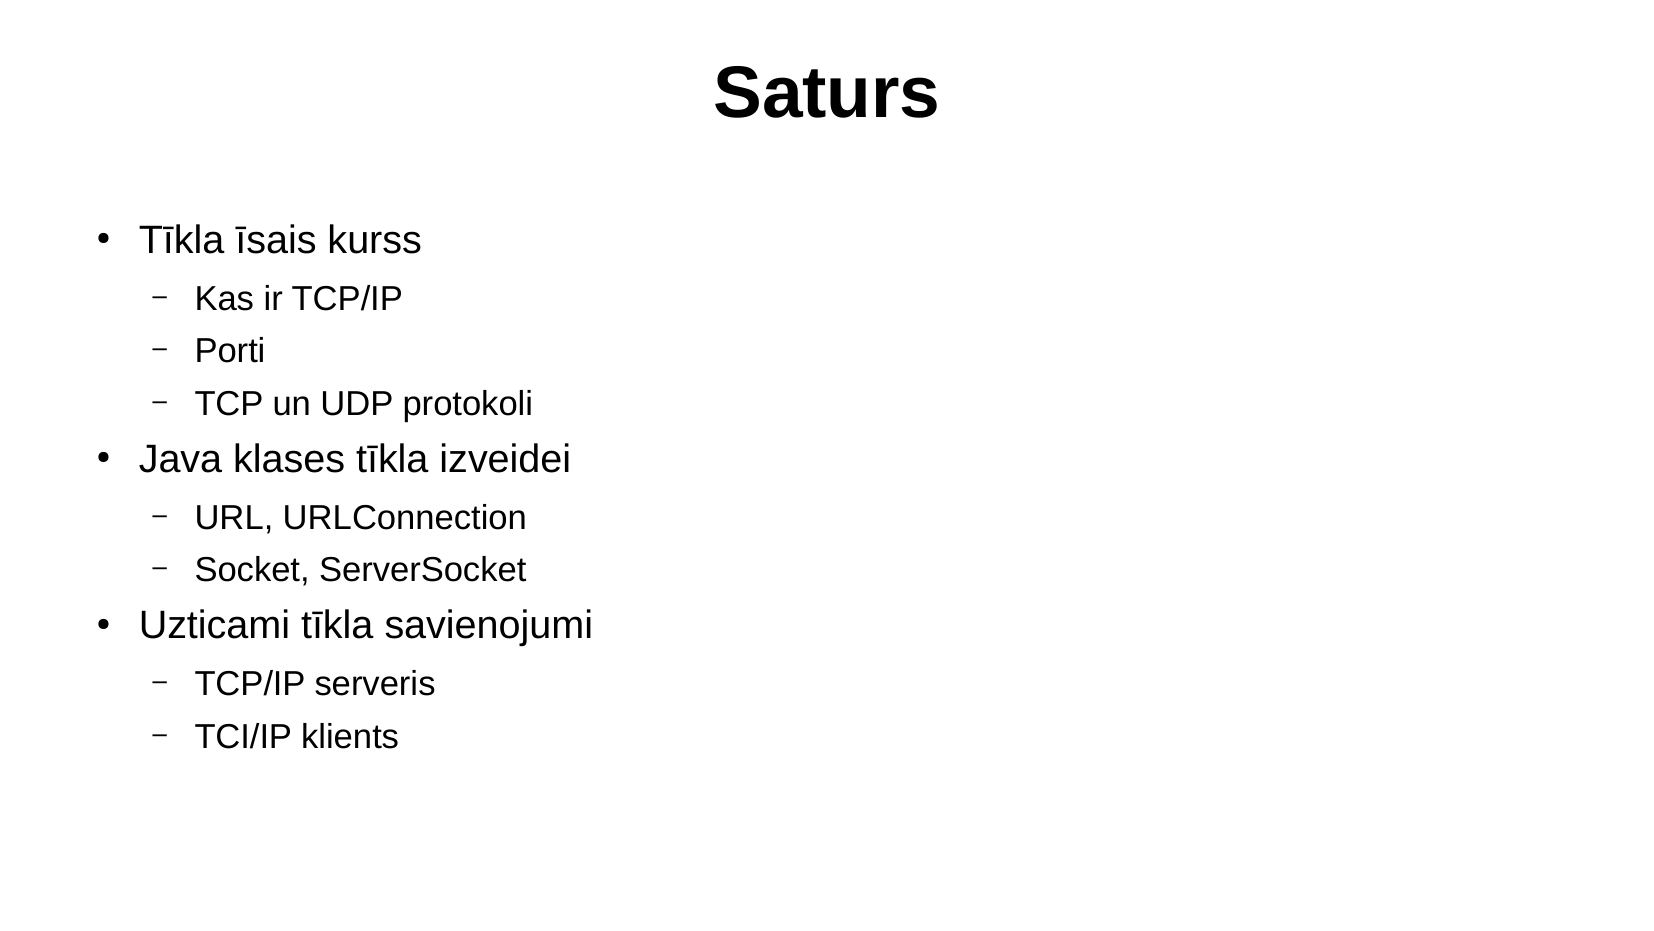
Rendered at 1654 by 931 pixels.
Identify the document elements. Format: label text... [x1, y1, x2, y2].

list Tīkla īsais kurss Kas ir TCP/IP Porti TCP un UDP protokoli Java klases tīkla izveidei URL, URLConnection Socket, ServerSocket Uzticami tīkla savienojumi TCP/IP serveris TCI/IP klients [82, 217, 1538, 758]
title Saturs [82, 37, 1571, 147]
